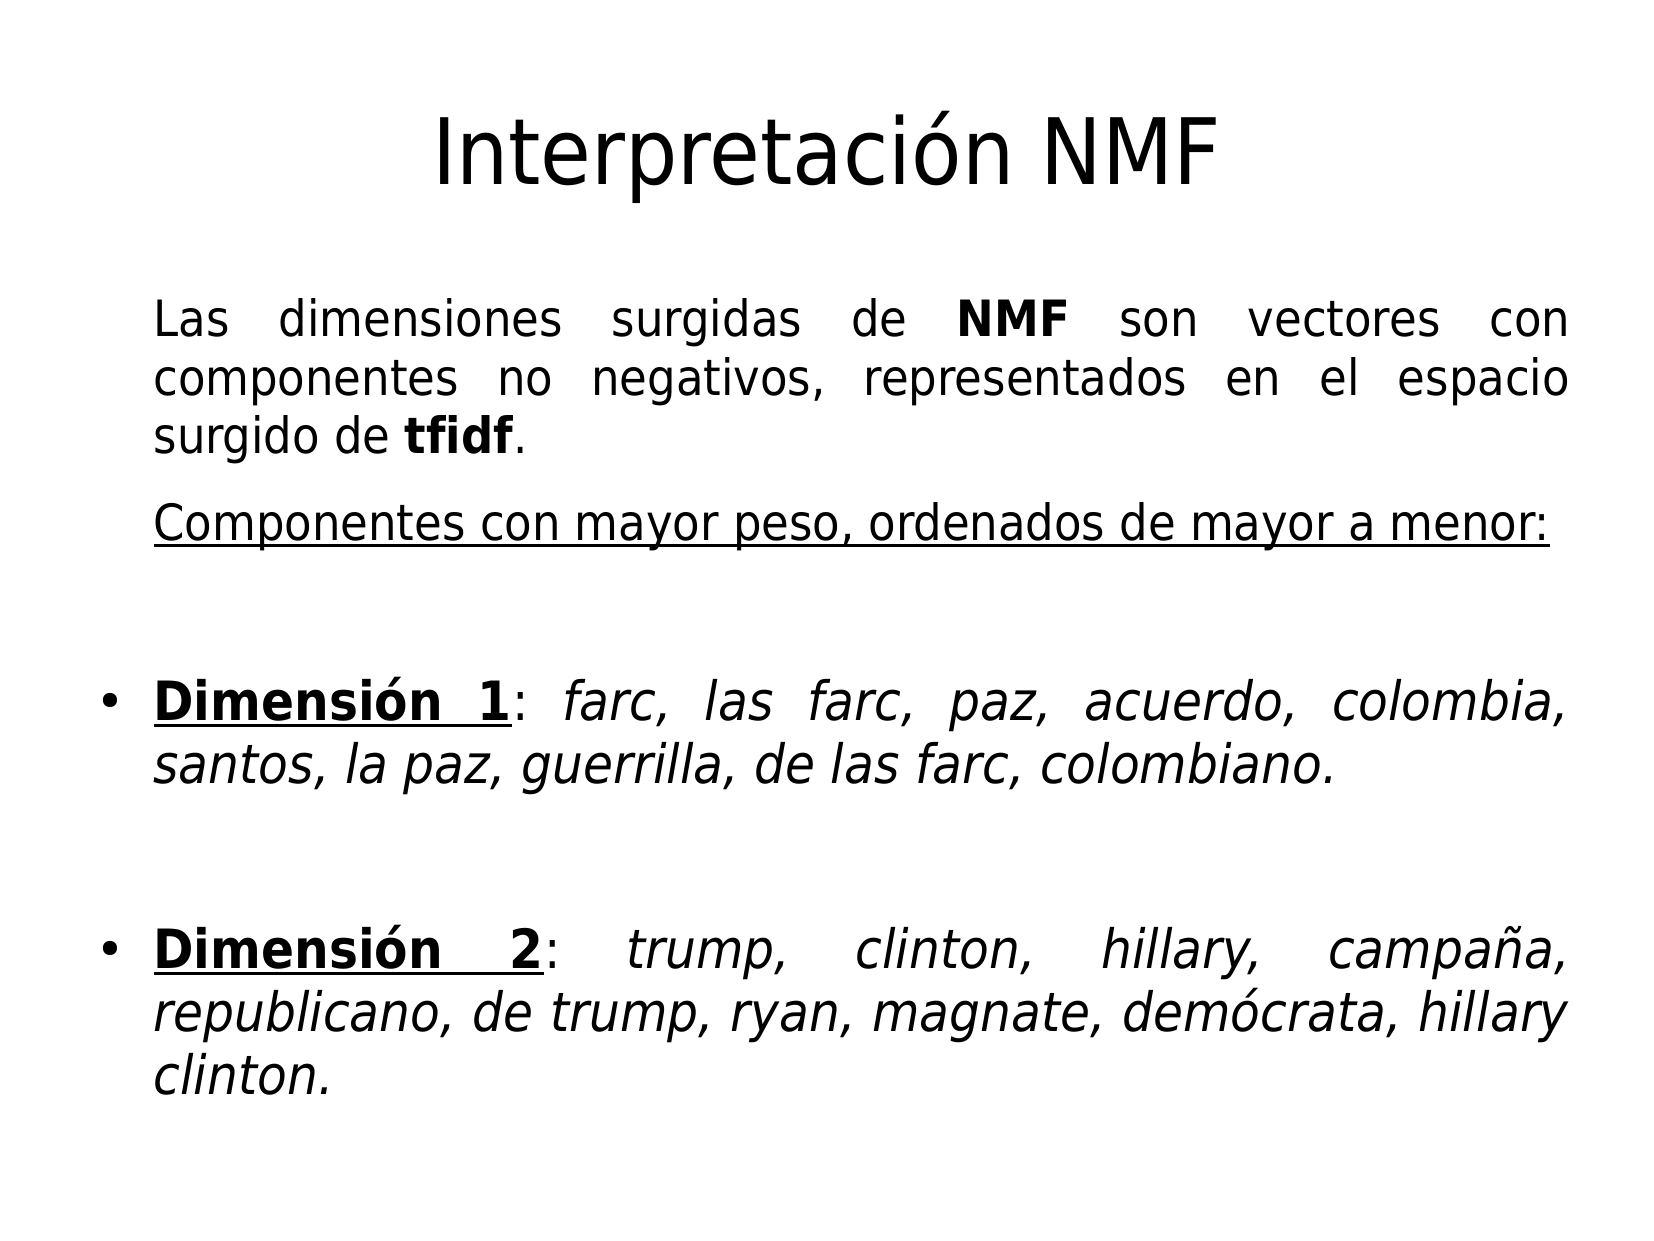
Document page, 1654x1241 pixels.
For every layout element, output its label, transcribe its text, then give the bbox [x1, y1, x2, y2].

list Las dimensiones surgidas de NMF son vectores con componentes no negativos, representados en el espacio surgido de tfidf. Componentes con mayor peso, ordenados de mayor a menor: Dimensión 1: farc, las farc, paz, acuerdo, colombia, santos, la paz, guerrilla, de las farc, colombiano. Dimensión 2: trump, clinton, hillary, campaña, republicano, de trump, ryan, magnate, demócrata, hillary clinton. [82, 290, 1571, 1205]
title Interpretación NMF [82, 49, 1571, 257]
